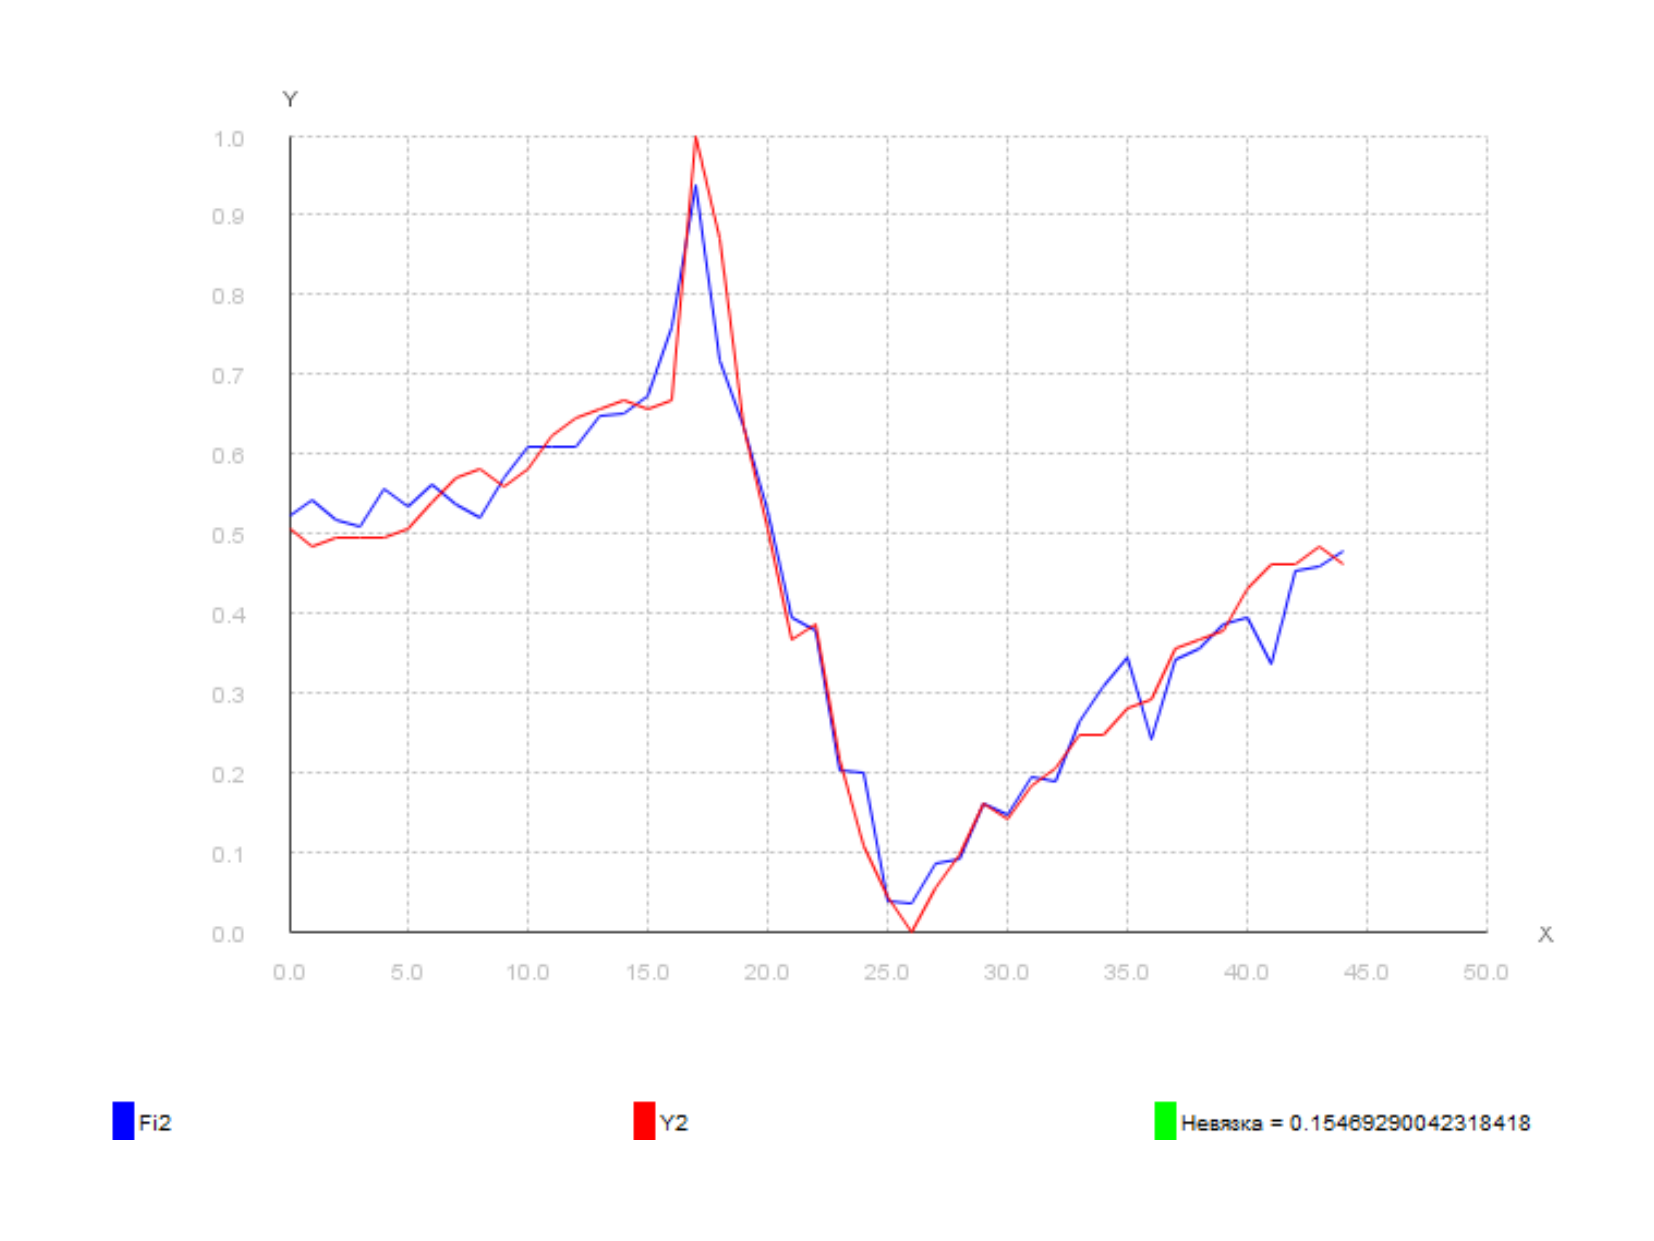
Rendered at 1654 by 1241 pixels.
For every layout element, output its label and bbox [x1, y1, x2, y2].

picture [87, 74, 1576, 1141]
